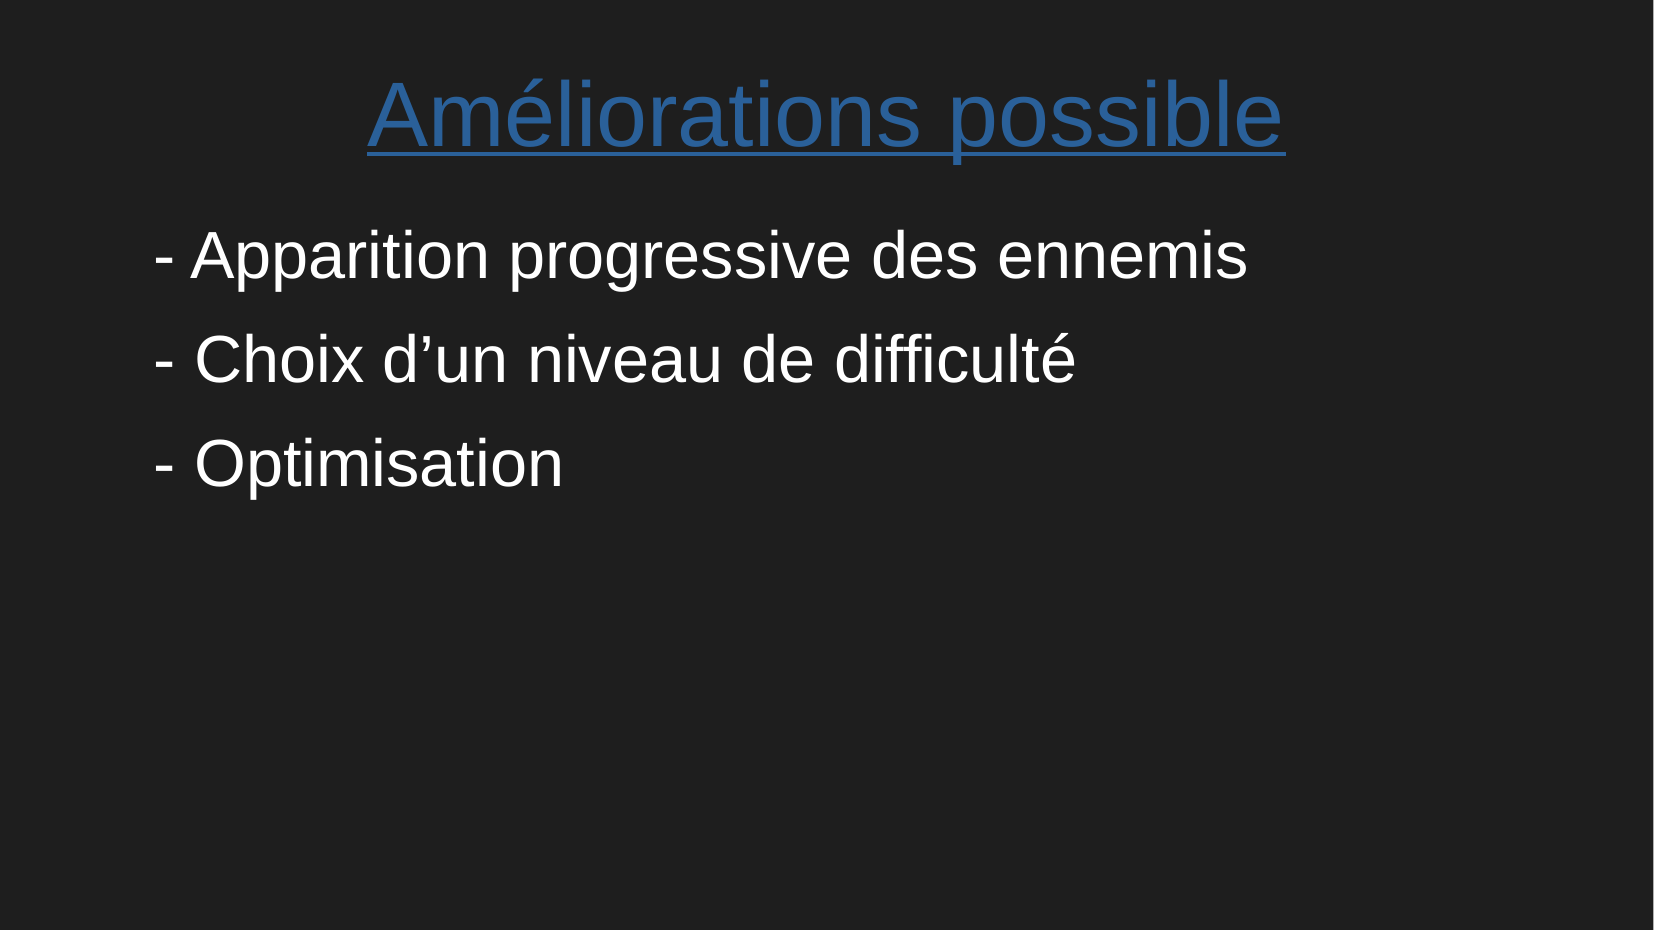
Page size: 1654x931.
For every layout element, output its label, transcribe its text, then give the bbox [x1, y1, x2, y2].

list - Apparition progressive des ennemis - Choix d’un niveau de difficulté - Optimisation [82, 217, 1571, 758]
title Améliorations possible [82, 37, 1571, 193]
